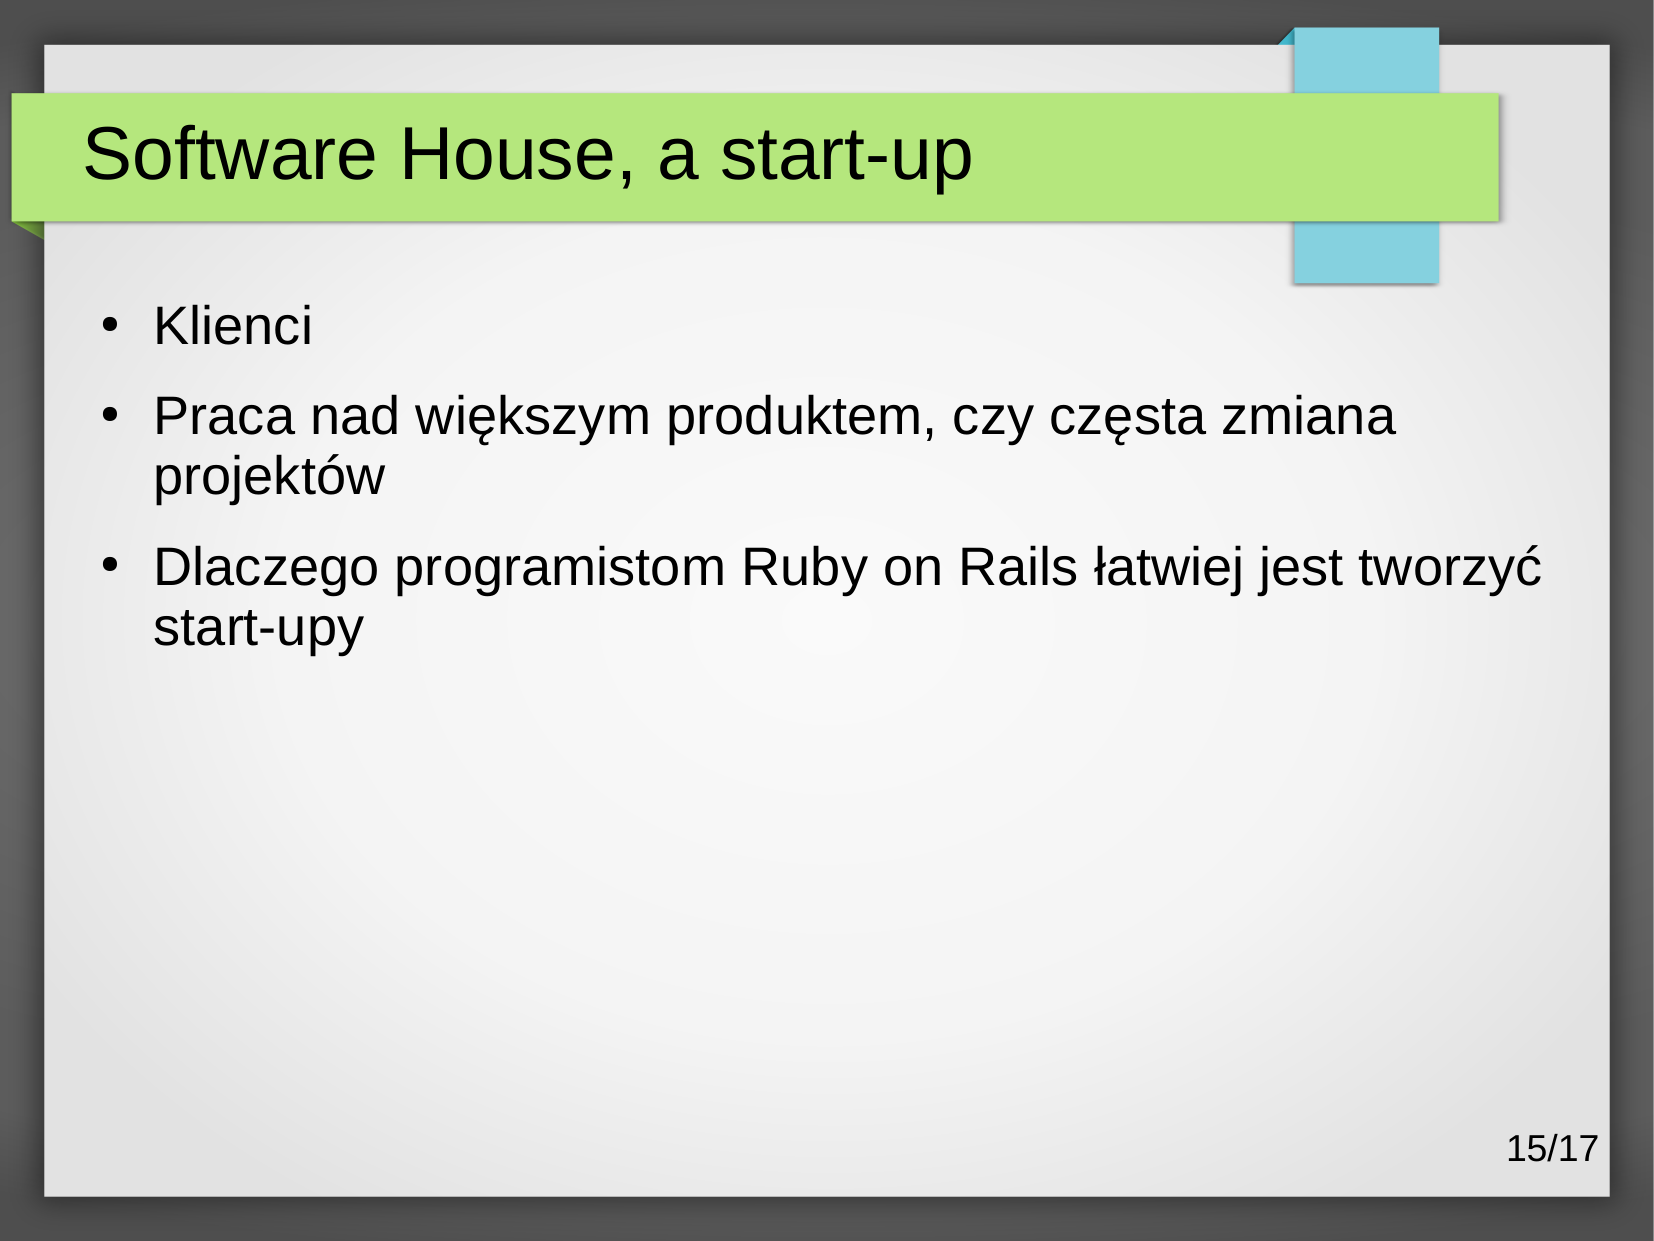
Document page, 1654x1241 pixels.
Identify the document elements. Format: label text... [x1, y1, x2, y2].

title Software House, a start-up [82, 94, 1264, 213]
list Klienci Praca nad większym produktem, czy częsta zmiana projektów Dlaczego programistom Ruby on Rails łatwiej jest tworzyć start-upy [82, 295, 1571, 1015]
text_box <numer>/17 [1491, 1119, 1654, 1191]
picture [0, 0, 1654, 1241]
